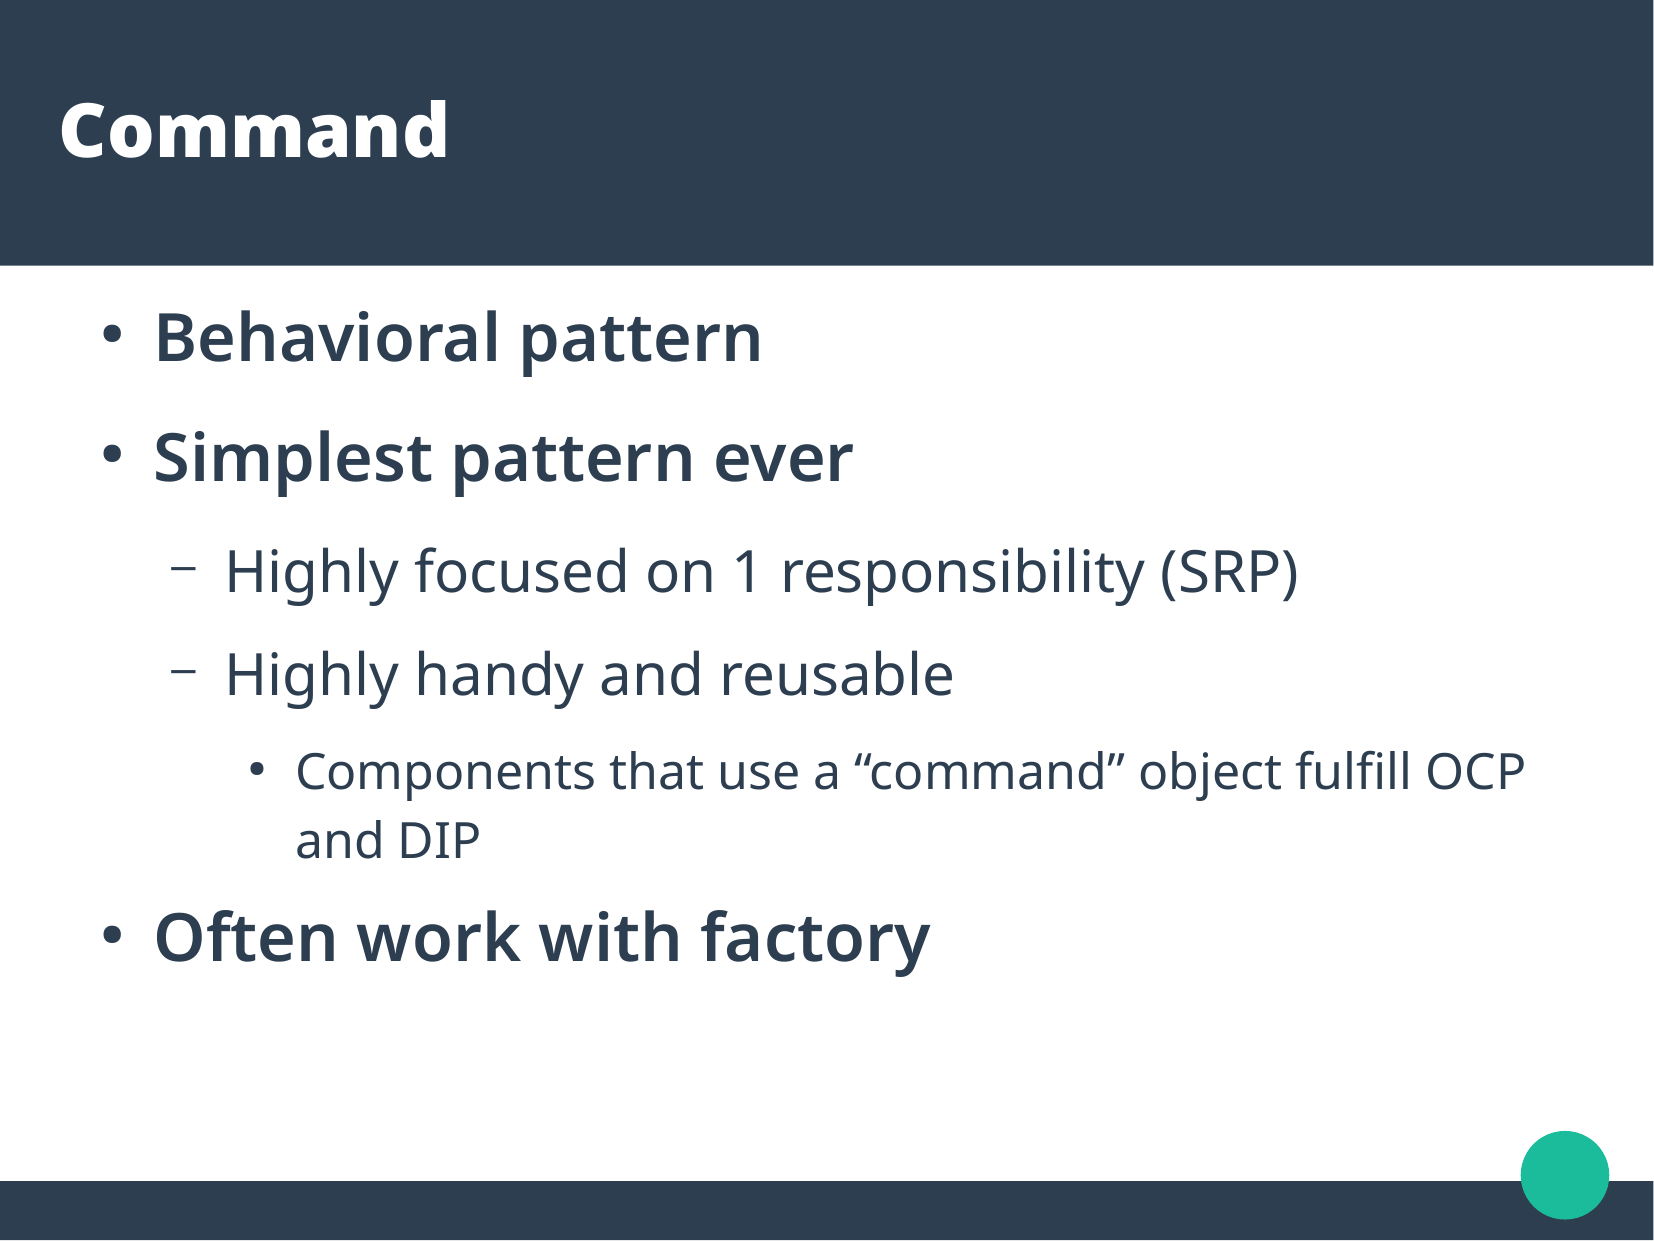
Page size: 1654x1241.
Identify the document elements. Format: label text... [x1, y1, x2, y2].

list Behavioral pattern Simplest pattern ever Highly focused on 1 responsibility (SRP) Highly handy and reusable Components that use a “command” object fulfill OCP and DIP Often work with factory [82, 290, 1571, 1010]
title Command [59, 49, 1595, 207]
